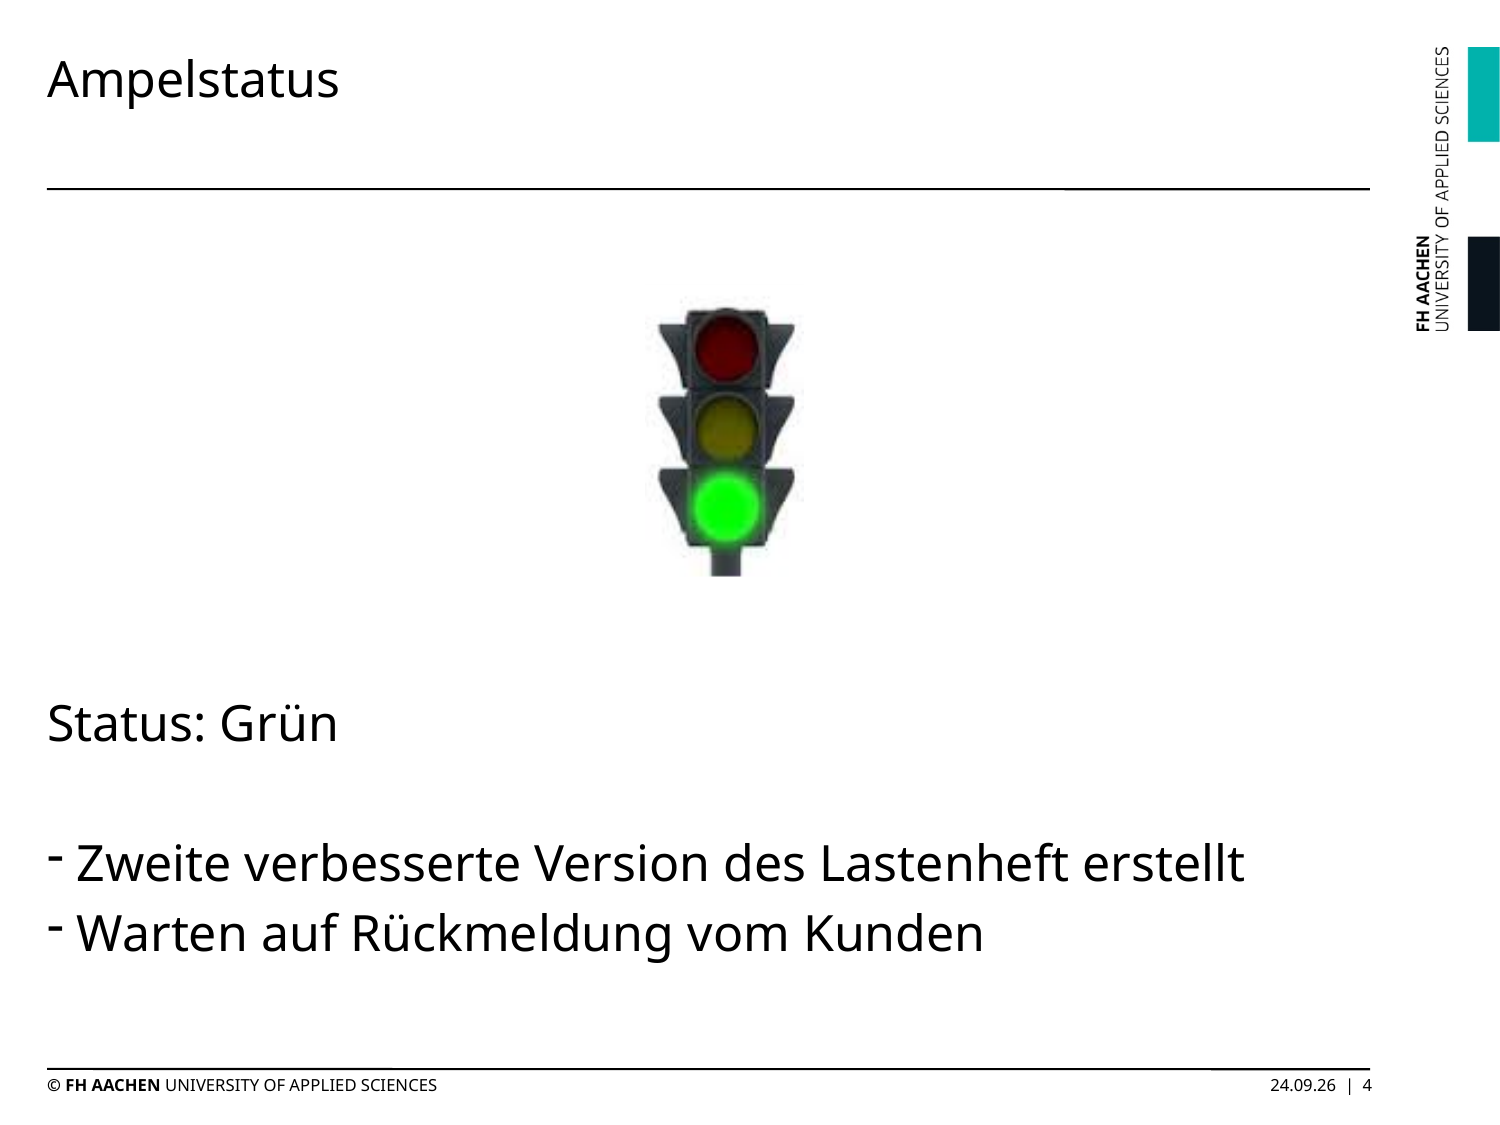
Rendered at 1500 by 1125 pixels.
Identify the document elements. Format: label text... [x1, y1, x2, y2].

title Ampelstatus [47, 47, 1370, 166]
picture [1404, 47, 1500, 331]
list Status: Grün Zweite verbesserte Version des Lastenheft erstellt Warten auf Rückmeldung vom Kunden [47, 691, 1372, 1040]
picture [645, 283, 804, 591]
